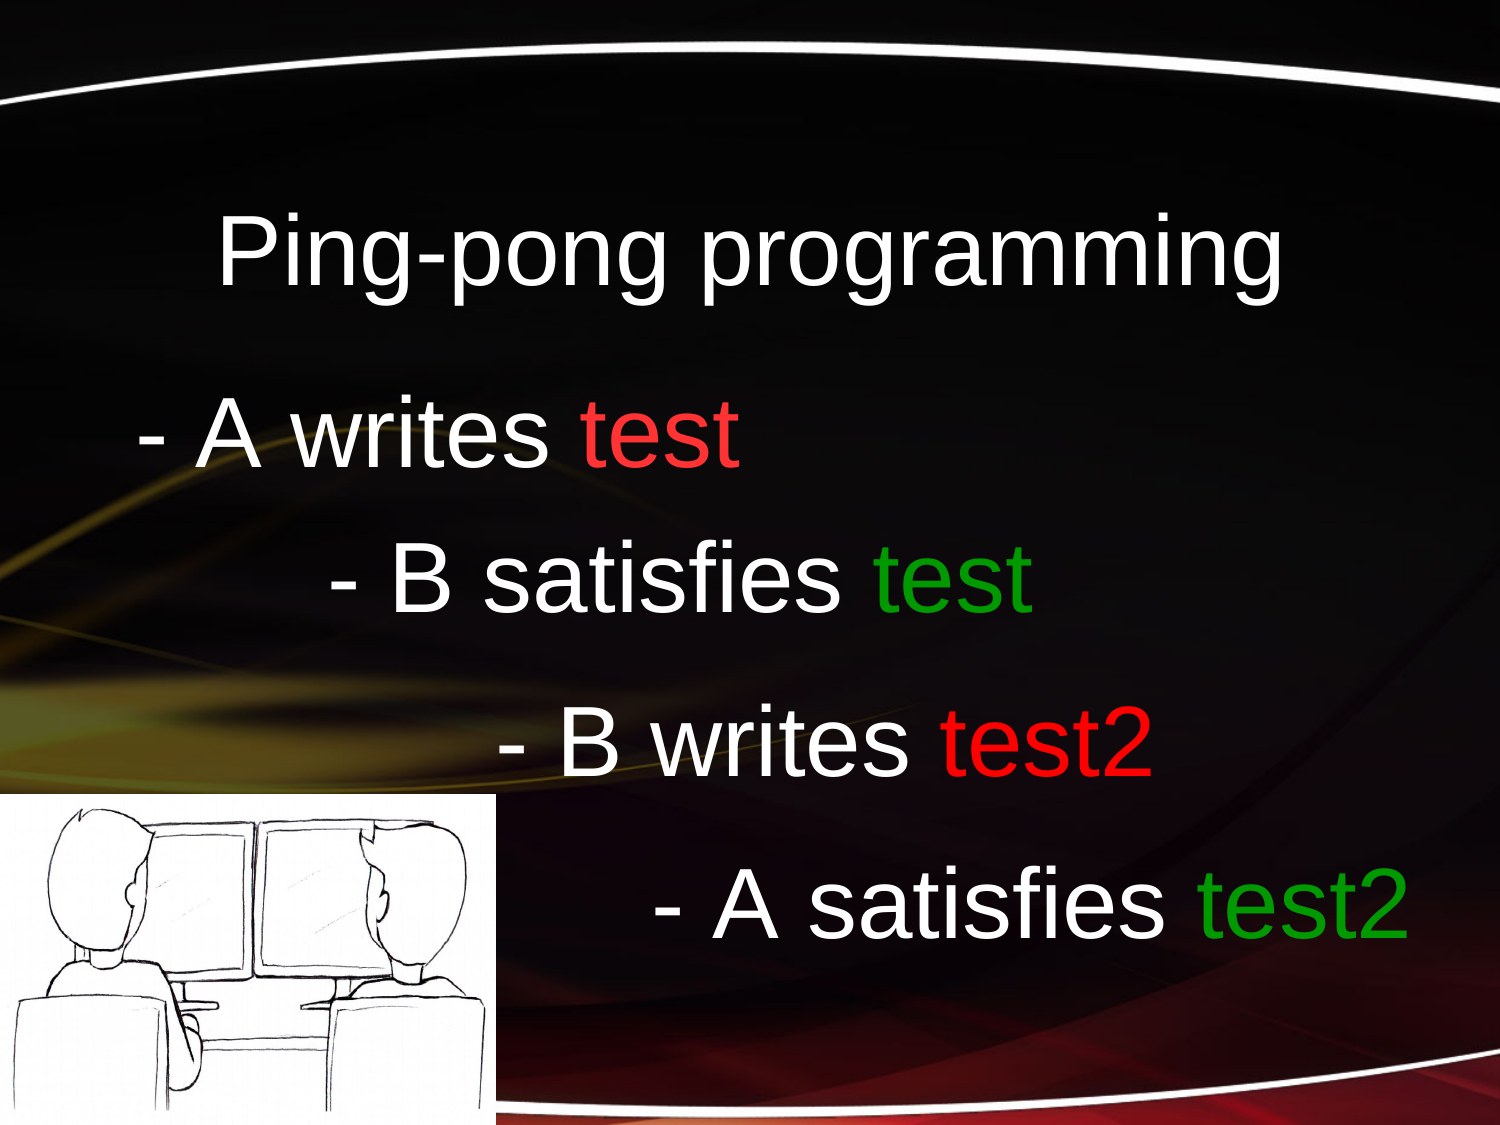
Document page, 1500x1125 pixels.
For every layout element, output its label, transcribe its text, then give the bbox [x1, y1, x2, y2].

list - A satisfies test2 [580, 806, 1466, 991]
picture [0, 0, 1500, 1125]
list - B satisfies test [256, 480, 1242, 665]
list Ping-pong programming [65, 70, 1382, 421]
list - B writes test2 [424, 645, 1305, 829]
list - A writes test [64, 336, 1381, 520]
